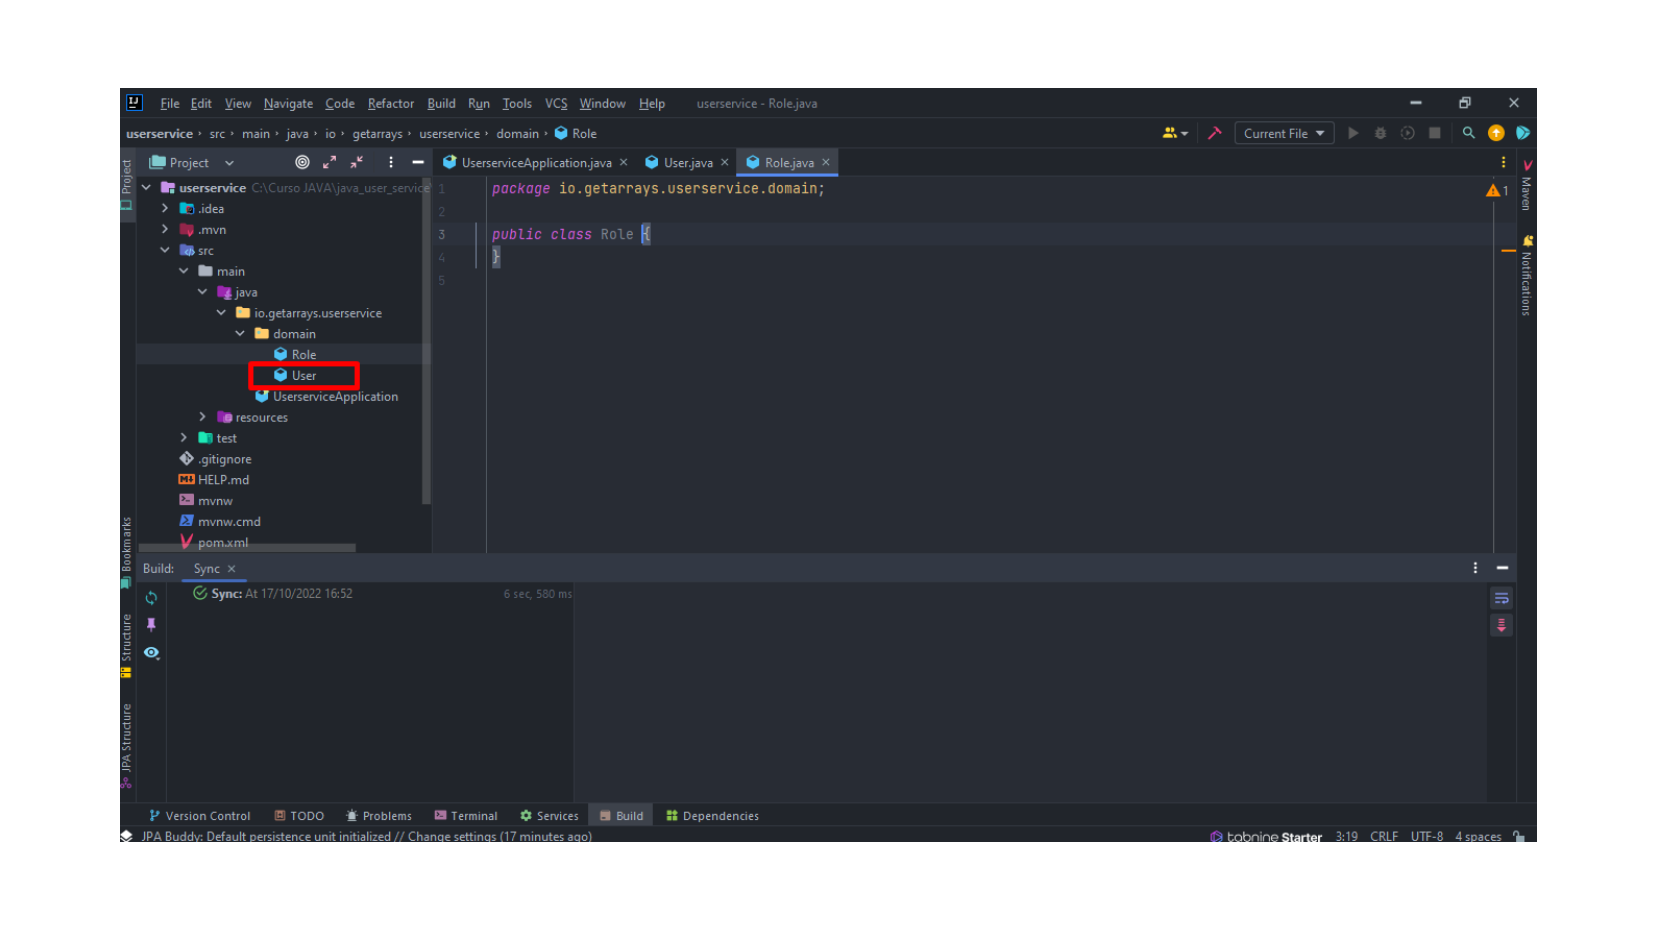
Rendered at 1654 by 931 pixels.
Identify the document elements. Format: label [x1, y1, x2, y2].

picture [120, 88, 1537, 842]
